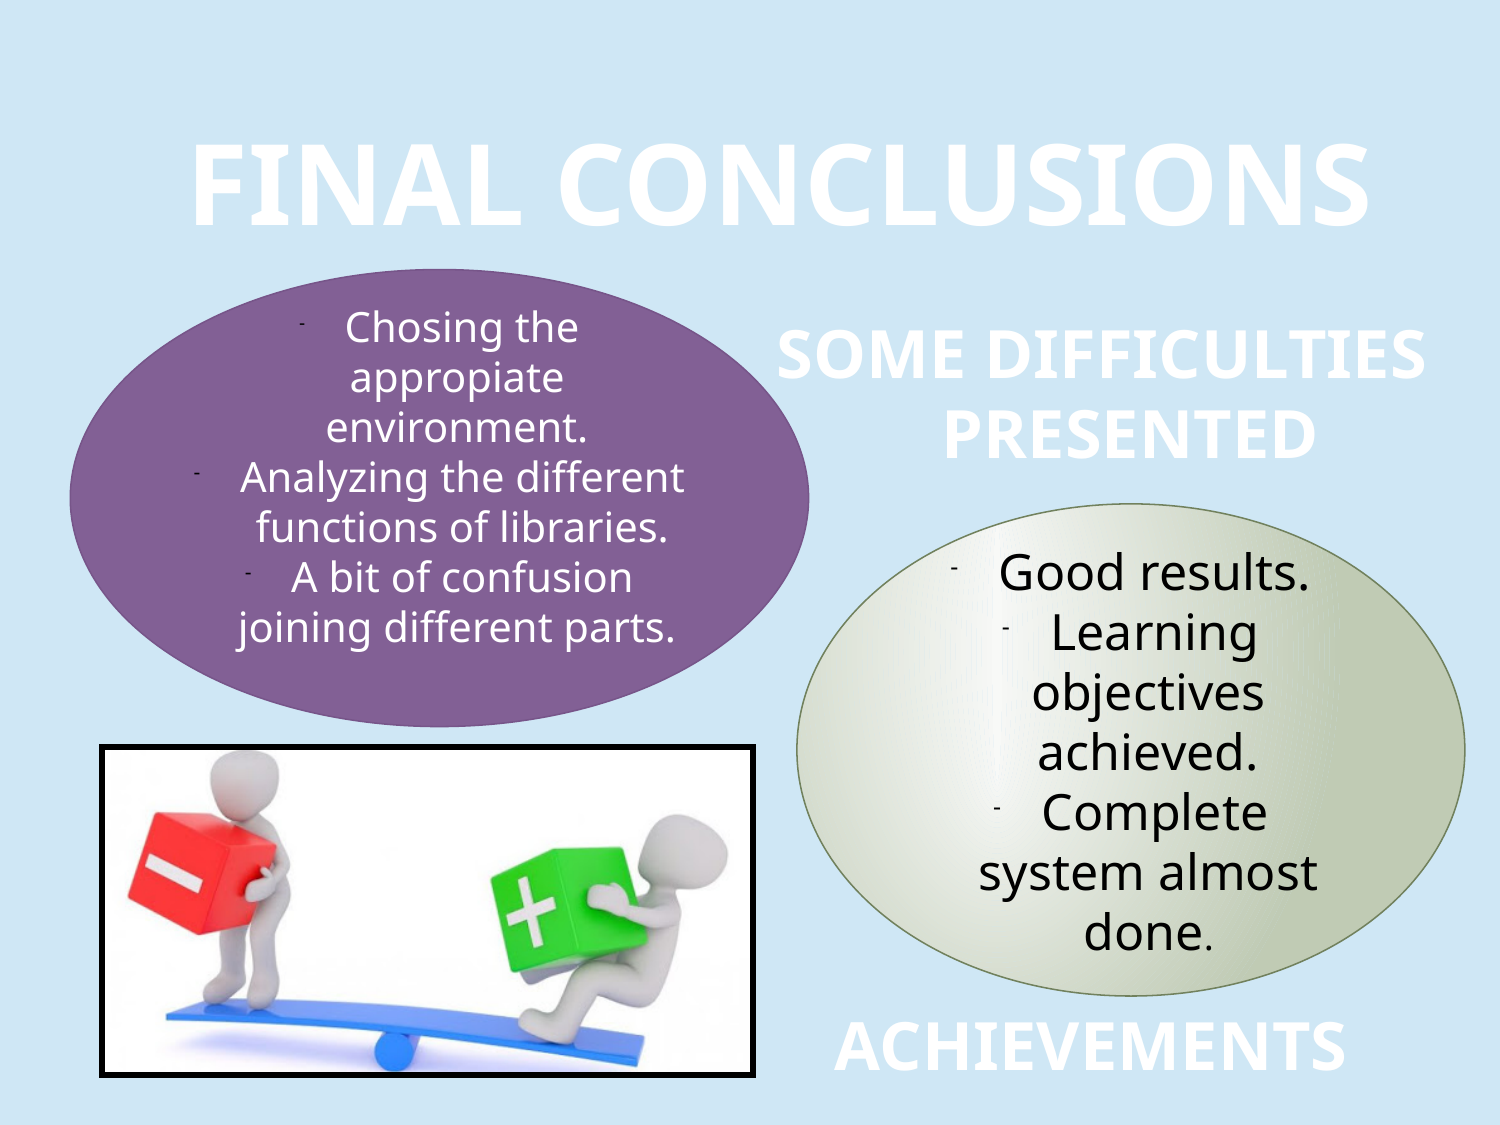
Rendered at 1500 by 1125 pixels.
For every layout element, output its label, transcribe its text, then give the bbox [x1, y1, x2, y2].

text_box FINAL CONCLUSIONS [171, 105, 1388, 256]
text_box Good results. Learning objectives achieved. Complete system almost done. [796, 503, 1465, 996]
text_box ACHIEVEMENTS [820, 996, 1465, 1091]
text_box SOME DIFFICULTIES PRESENTED [761, 304, 1500, 480]
text_box Chosing the appropiate environment. Analyzing the different functions of libraries. A bit of confusion joining different parts. [70, 269, 809, 727]
picture [105, 750, 750, 1073]
